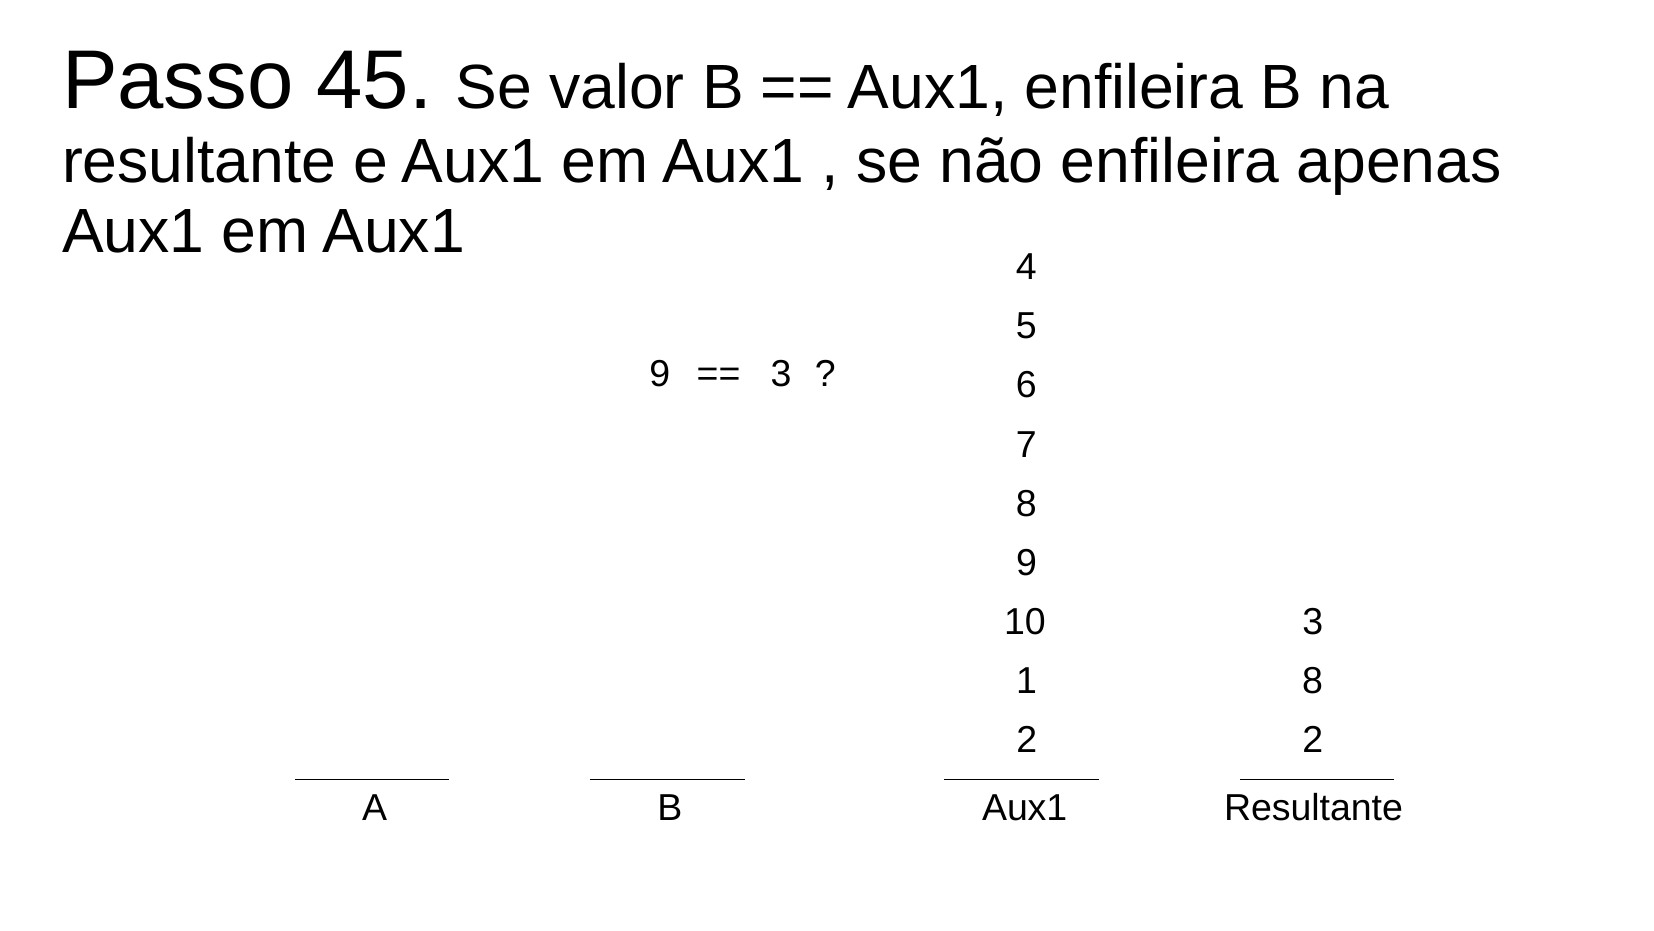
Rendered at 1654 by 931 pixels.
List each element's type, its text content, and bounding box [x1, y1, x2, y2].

text_box 5 [1001, 297, 1052, 355]
text_box ? [800, 344, 851, 402]
text_box Resultante [1209, 779, 1418, 837]
text_box 3 [756, 344, 800, 402]
text_box 9 [634, 344, 681, 402]
text_box A [347, 779, 508, 837]
text_box B [642, 780, 698, 837]
text_box Aux1 [967, 780, 1083, 837]
text_box 3 [1287, 592, 1338, 650]
text_box 6 [1001, 356, 1052, 414]
text_box == [681, 344, 756, 402]
text_box 8 [1287, 651, 1338, 709]
text_box Passo 45. Se valor B == Aux1, enfileira B na resultante e Aux1 em Aux1 , se não enfileira apenas Aux1 em Aux1 [47, 25, 1607, 274]
text_box 1 [1001, 651, 1052, 709]
text_box 2 [1001, 710, 1052, 768]
text_box 8 [1001, 474, 1052, 532]
text_box 9 [1001, 533, 1052, 591]
text_box 4 [1000, 238, 1052, 296]
text_box 2 [1287, 710, 1338, 768]
text_box 10 [989, 592, 1061, 650]
text_box 7 [1001, 415, 1052, 473]
